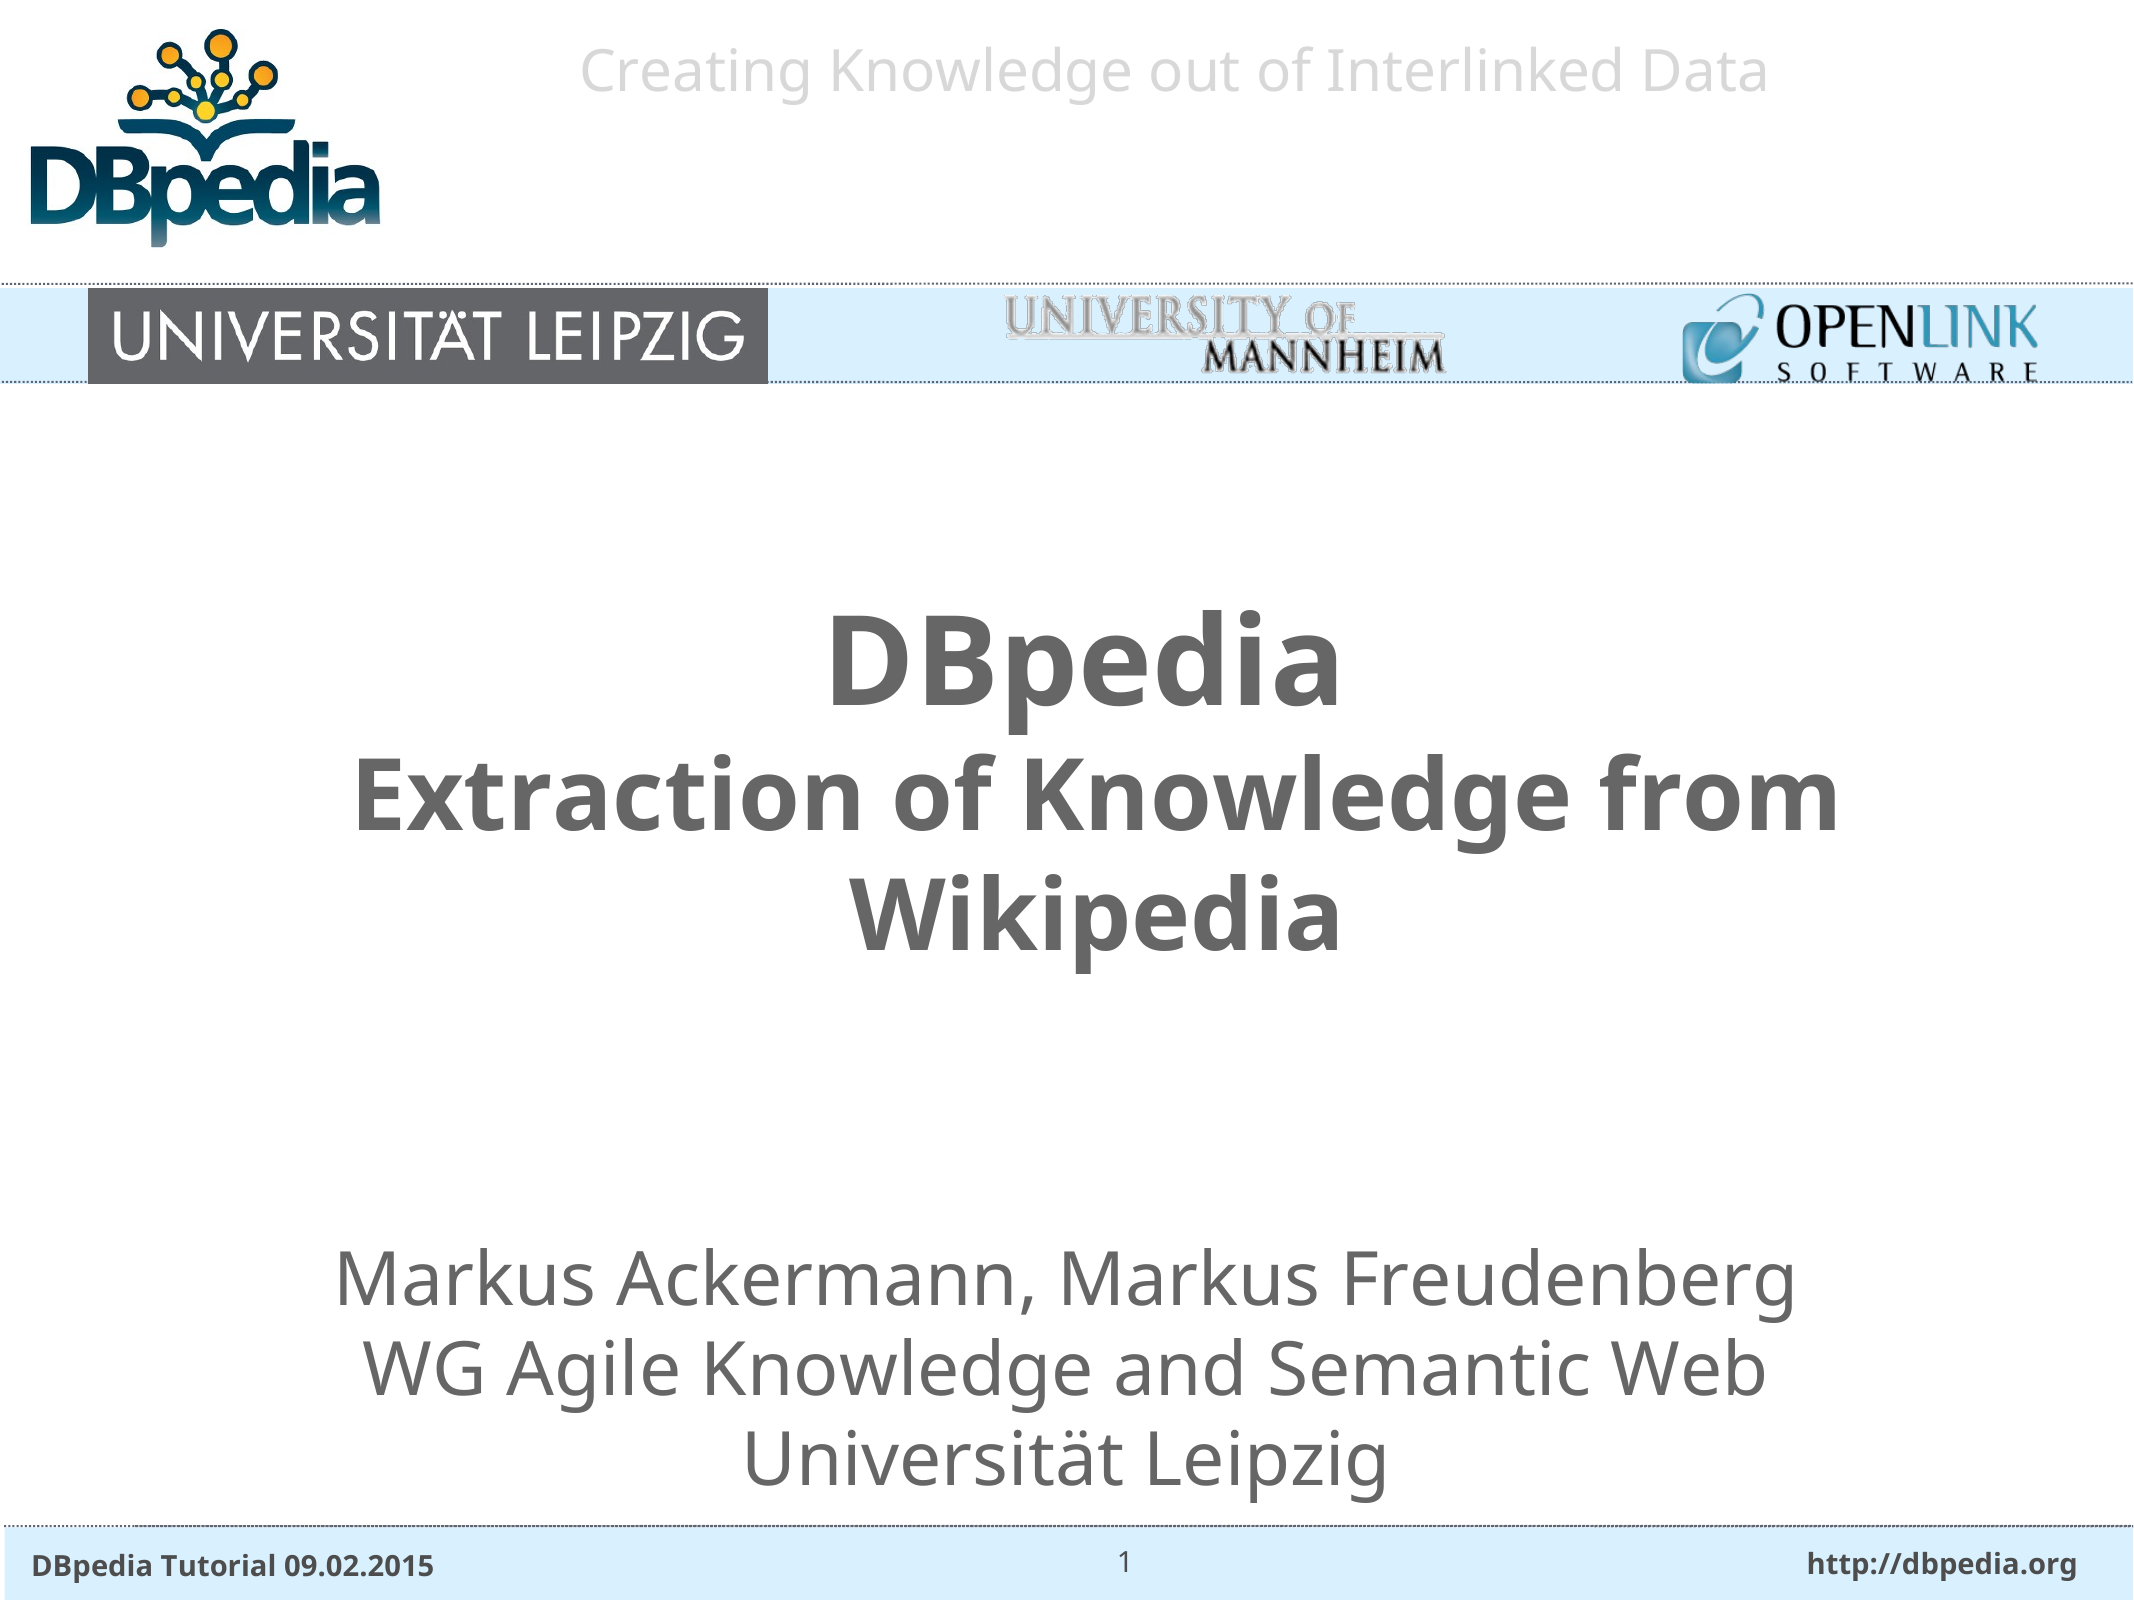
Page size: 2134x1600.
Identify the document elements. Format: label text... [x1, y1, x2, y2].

picture [88, 288, 768, 384]
picture [1003, 295, 1447, 377]
picture [27, 29, 384, 250]
text_box Creating Knowledge out of Interlinked Data [572, 27, 1904, 107]
title DBpedia Extraction of Knowledge from Wikipedia [275, 580, 1920, 971]
picture [1682, 293, 2038, 384]
text_box Markus Ackermann, Markus Freudenberg WG Agile Knowledge and Semantic Web Universität Leipzig [333, 1230, 1800, 1501]
